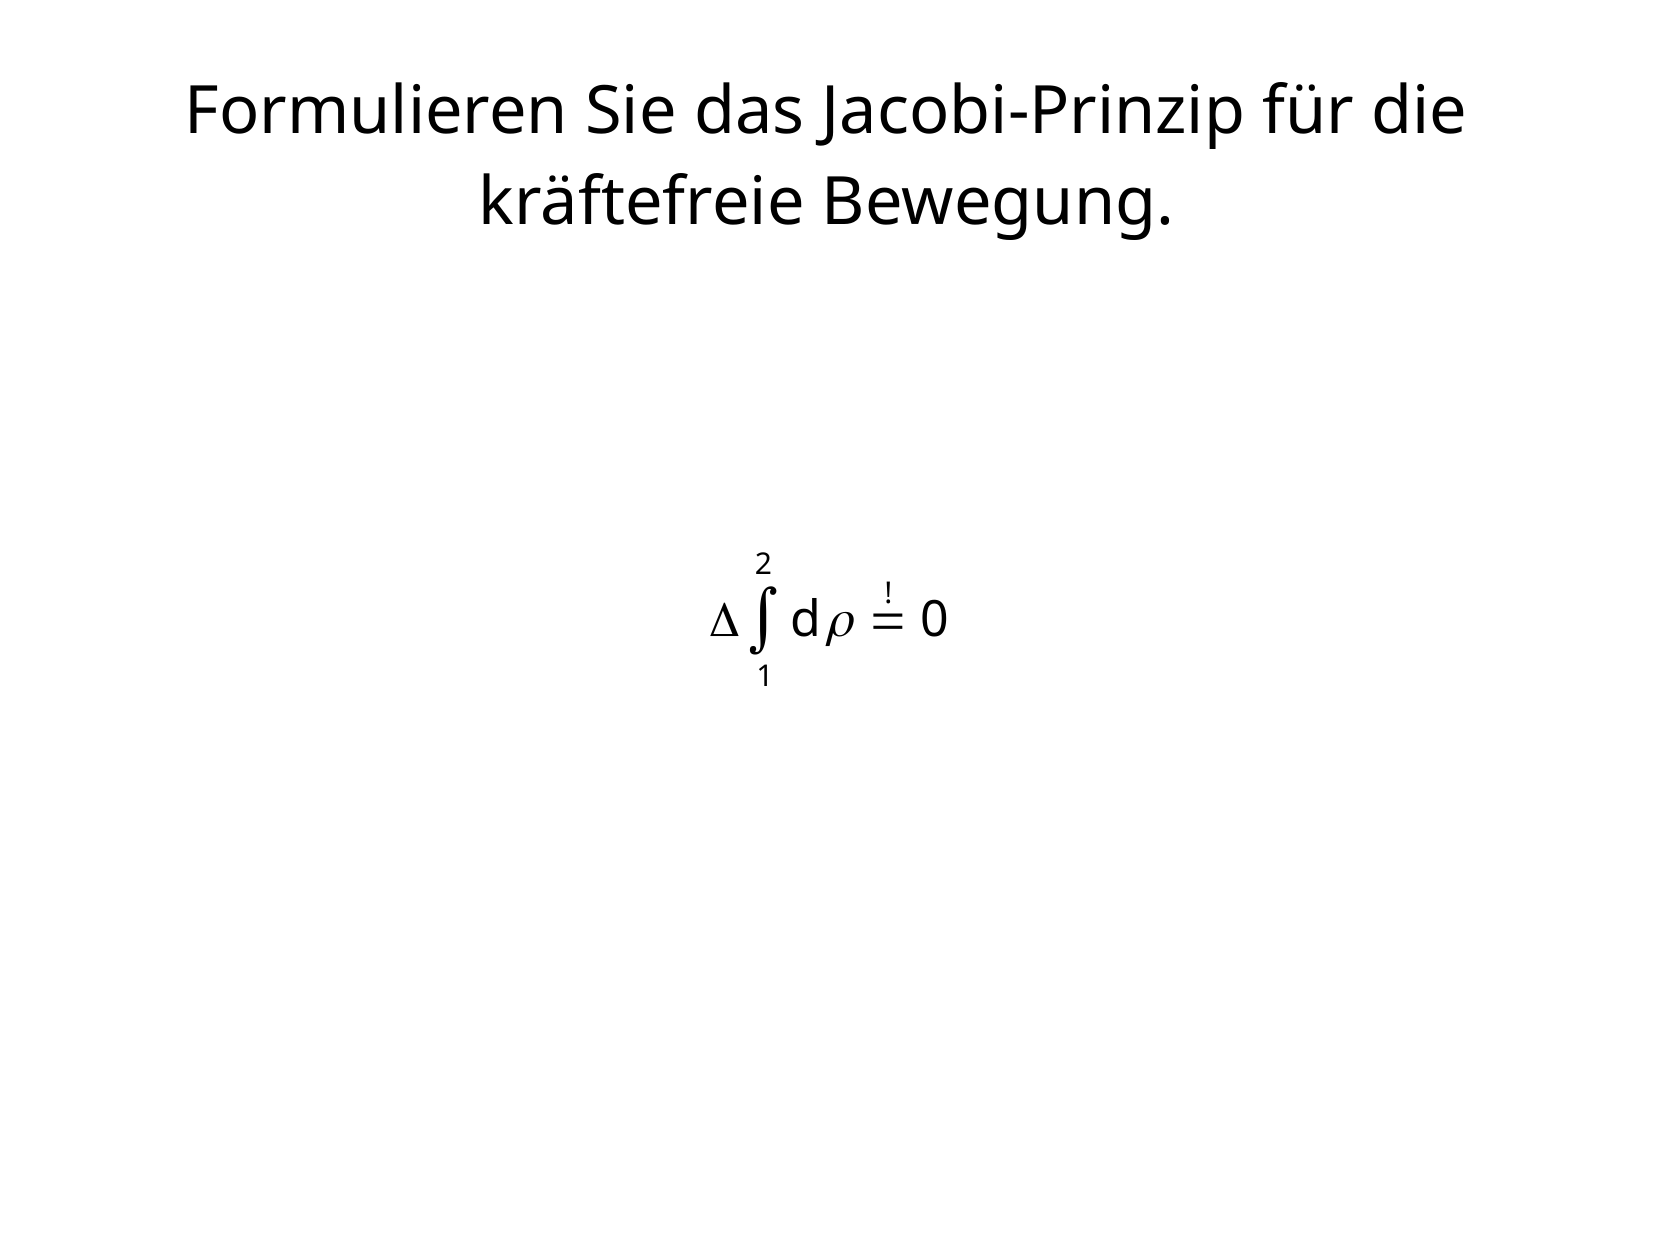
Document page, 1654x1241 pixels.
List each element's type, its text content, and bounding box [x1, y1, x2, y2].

title Formulieren Sie das Jacobi-Prinzip für die kräftefreie Bewegung. [82, 49, 1571, 257]
chart [701, 546, 952, 695]
